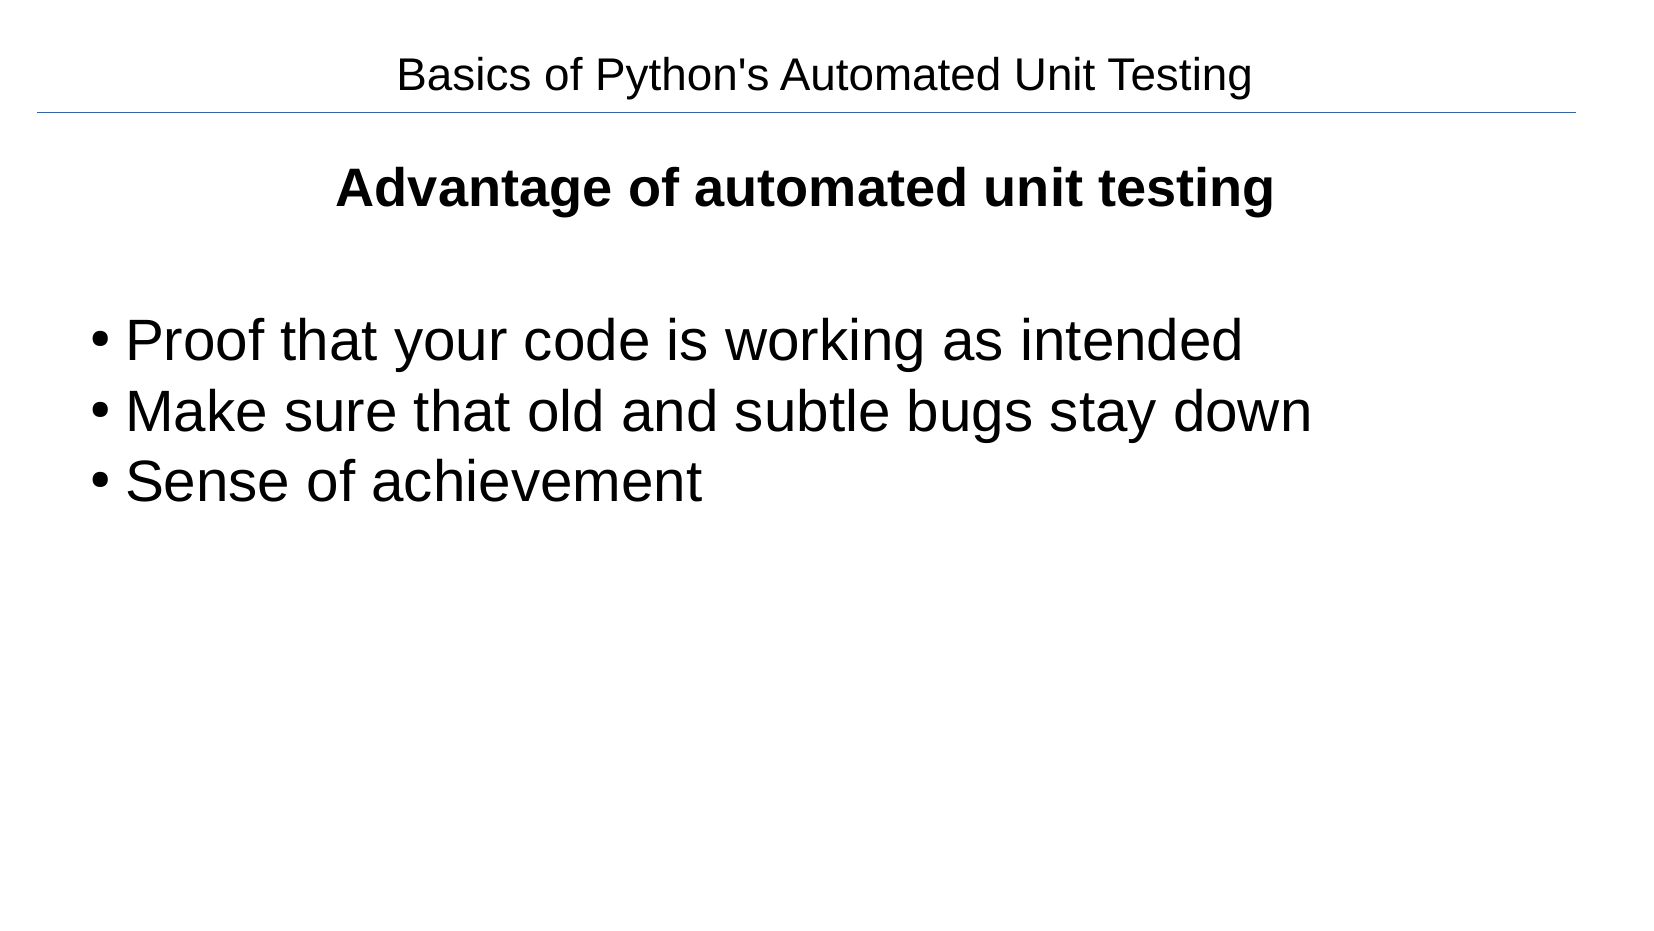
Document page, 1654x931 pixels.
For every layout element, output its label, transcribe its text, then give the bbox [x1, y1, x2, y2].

text_box Advantage of automated unit testing [37, 150, 1576, 226]
text_box Proof that your code is working as intended Make sure that old and subtle bugs stay down Sense of achievement [75, 300, 1576, 579]
subtitle Basics of Python's Automated Unit Testing [75, 37, 1576, 112]
